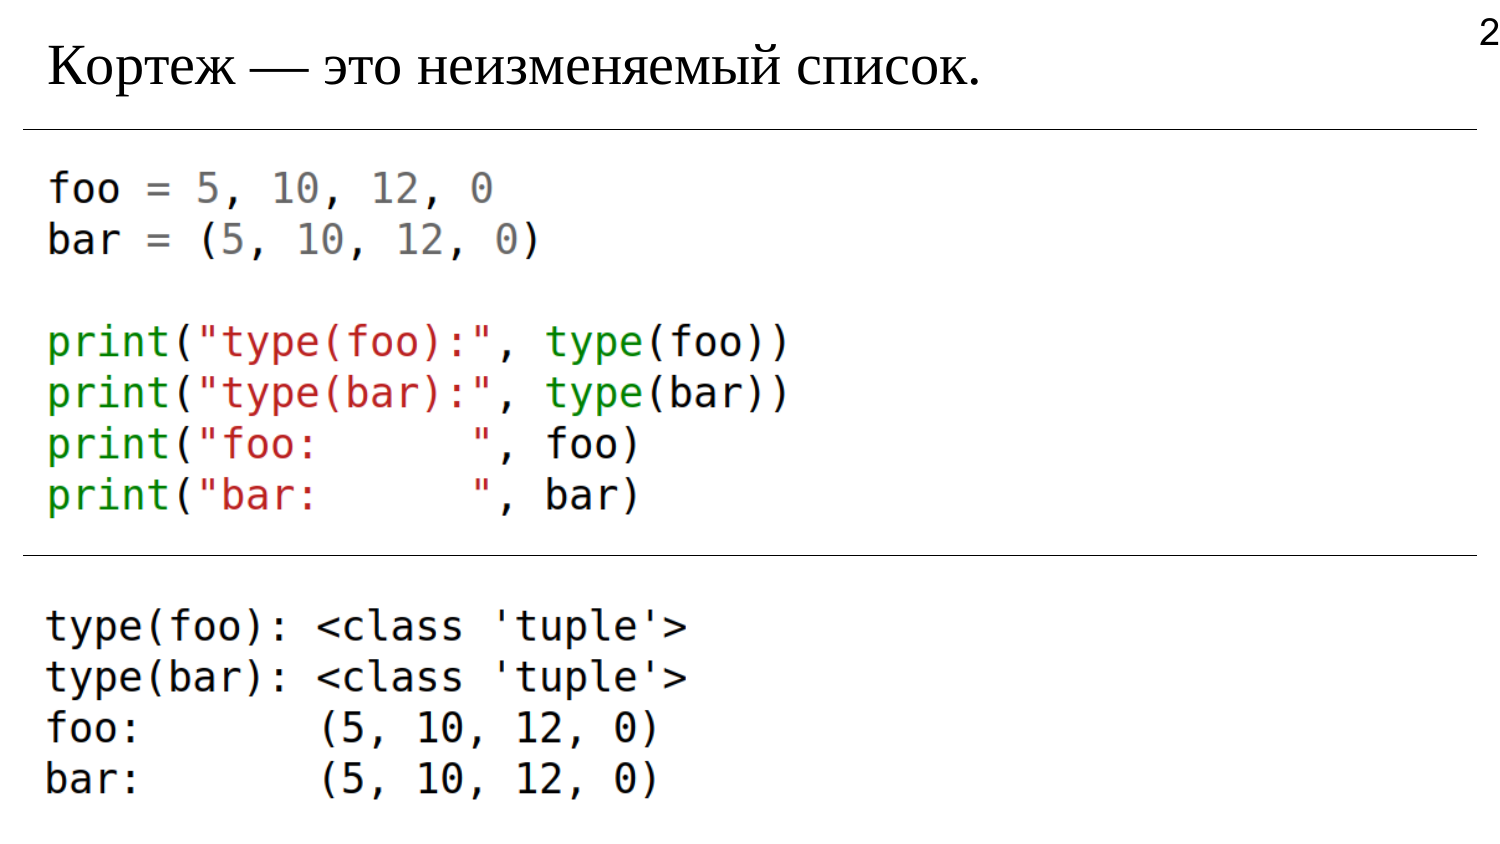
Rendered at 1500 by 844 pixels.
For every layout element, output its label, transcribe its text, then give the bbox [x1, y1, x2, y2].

text_box Кортеж — это неизменяемый список. [47, 19, 1268, 125]
picture [35, 596, 697, 812]
picture [35, 157, 800, 532]
